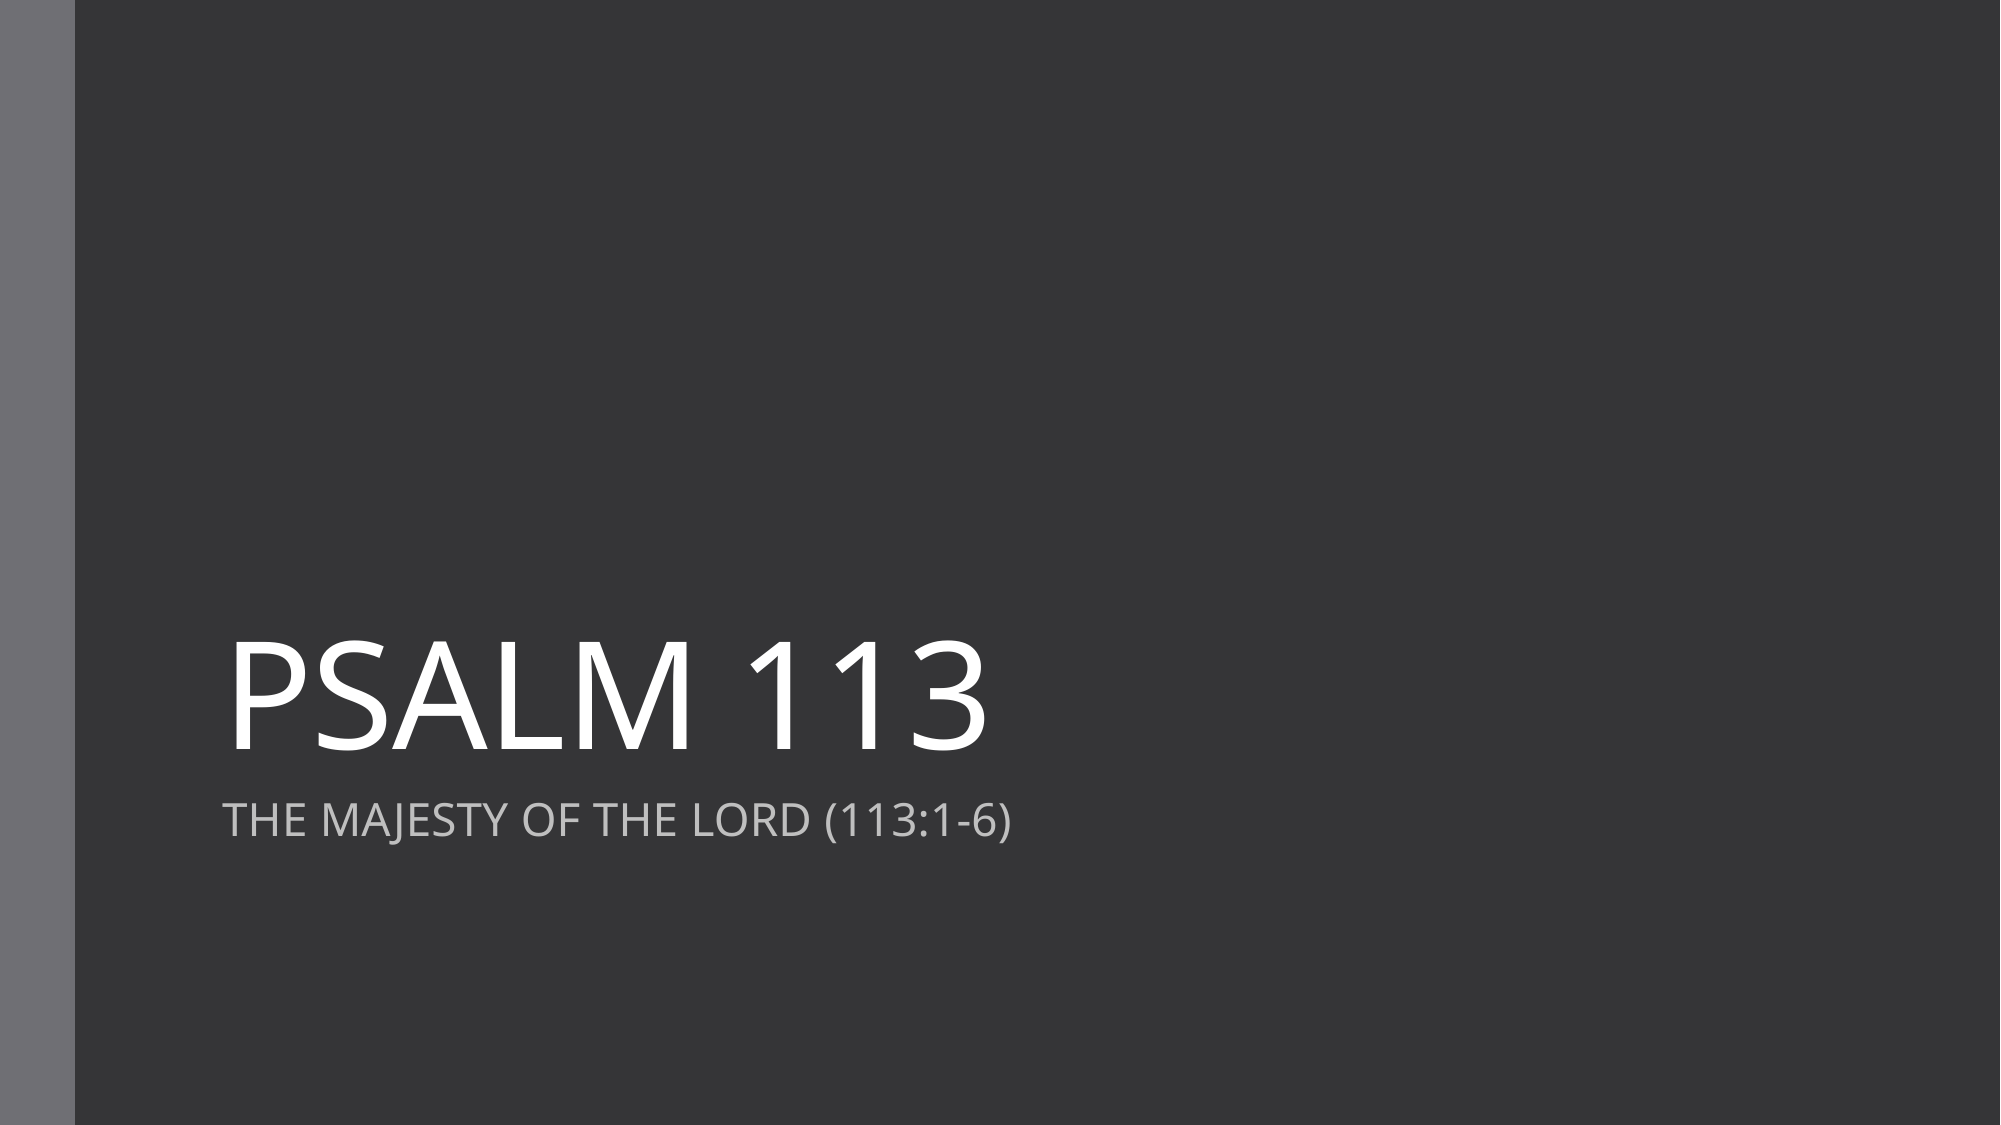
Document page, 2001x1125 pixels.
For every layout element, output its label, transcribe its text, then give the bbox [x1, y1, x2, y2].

subtitle THE MAJESTY OF THE LORD (113:1-6) [206, 787, 1752, 1066]
title PSALM 113 [206, 124, 1752, 787]
